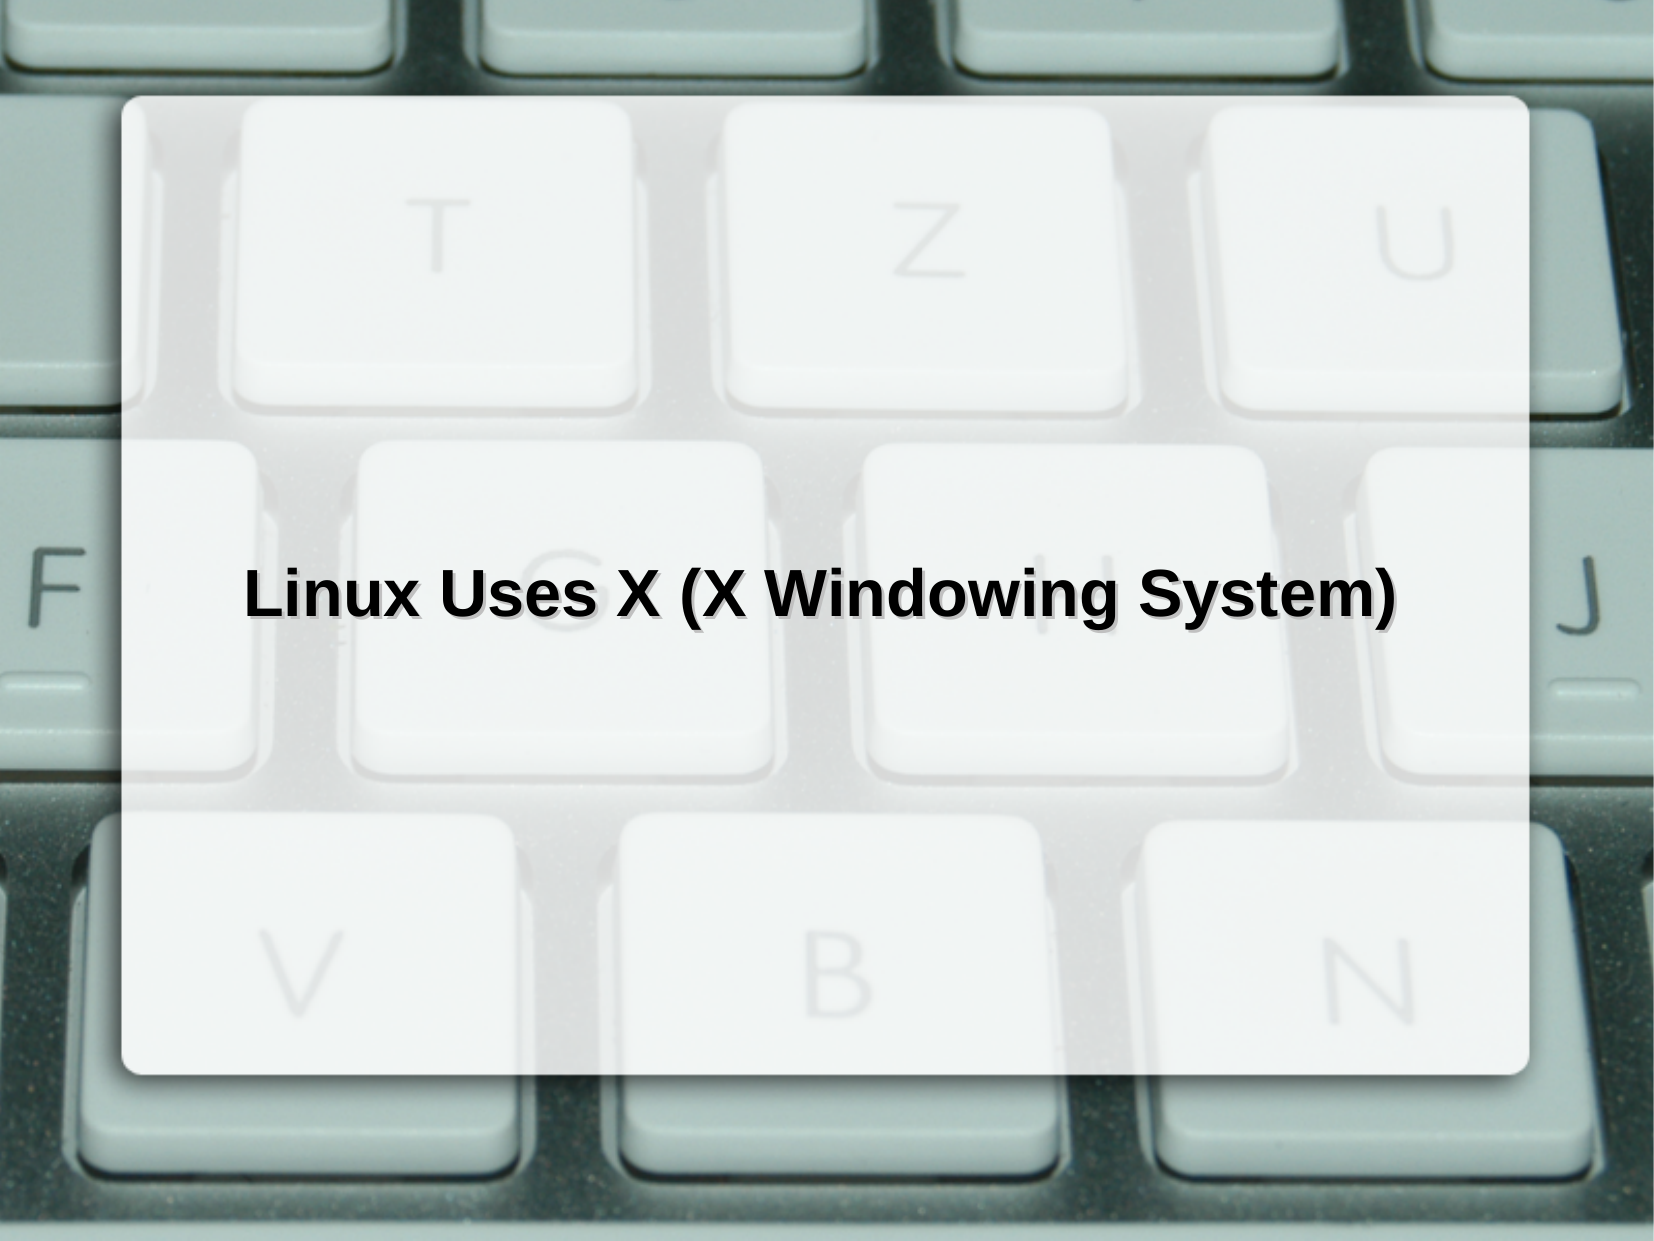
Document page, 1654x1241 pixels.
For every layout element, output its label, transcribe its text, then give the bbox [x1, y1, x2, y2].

subtitle Linux Uses X (X Windowing System) [135, 125, 1506, 1063]
picture [0, 0, 1654, 1241]
